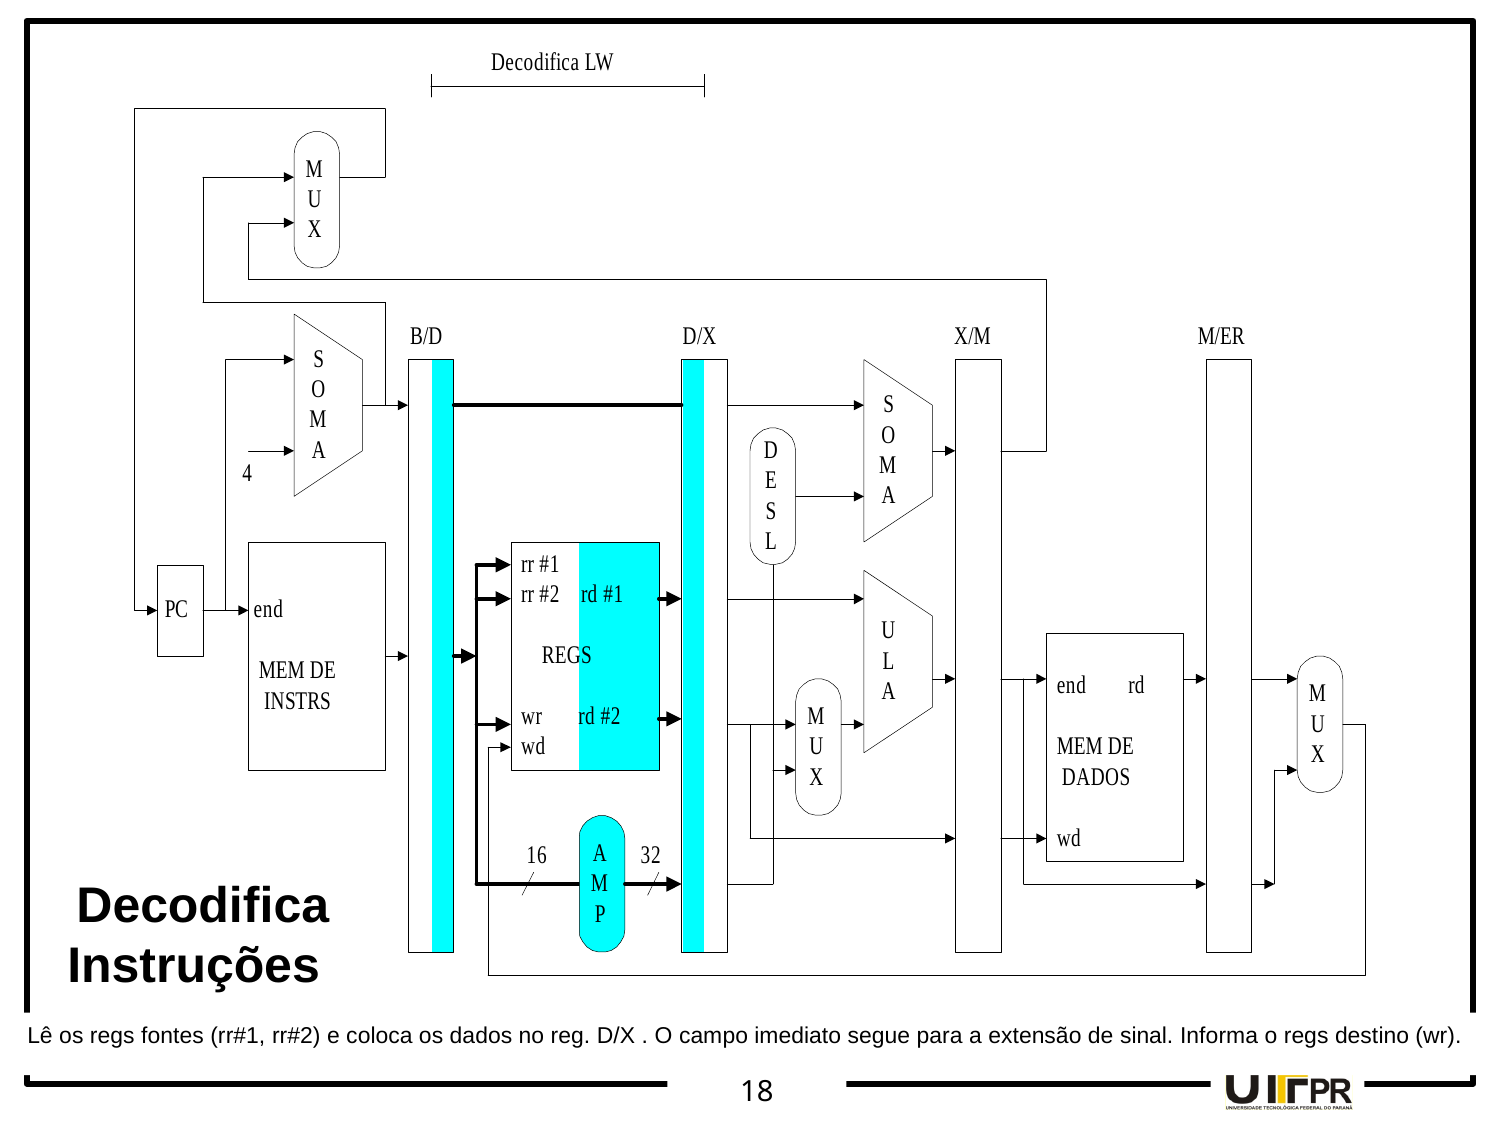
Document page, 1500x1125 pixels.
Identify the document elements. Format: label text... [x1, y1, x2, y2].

title Decodifica Instruções [37, 849, 351, 1000]
list Lê os regs fontes (rr#1, rr#2) e coloca os dados no reg. D/X . O campo imediato segue para a extensão de sinal. Informa o regs destino (wr). [12, 1012, 1500, 1076]
chart [79, 41, 1421, 1002]
picture [1225, 1076, 1353, 1110]
